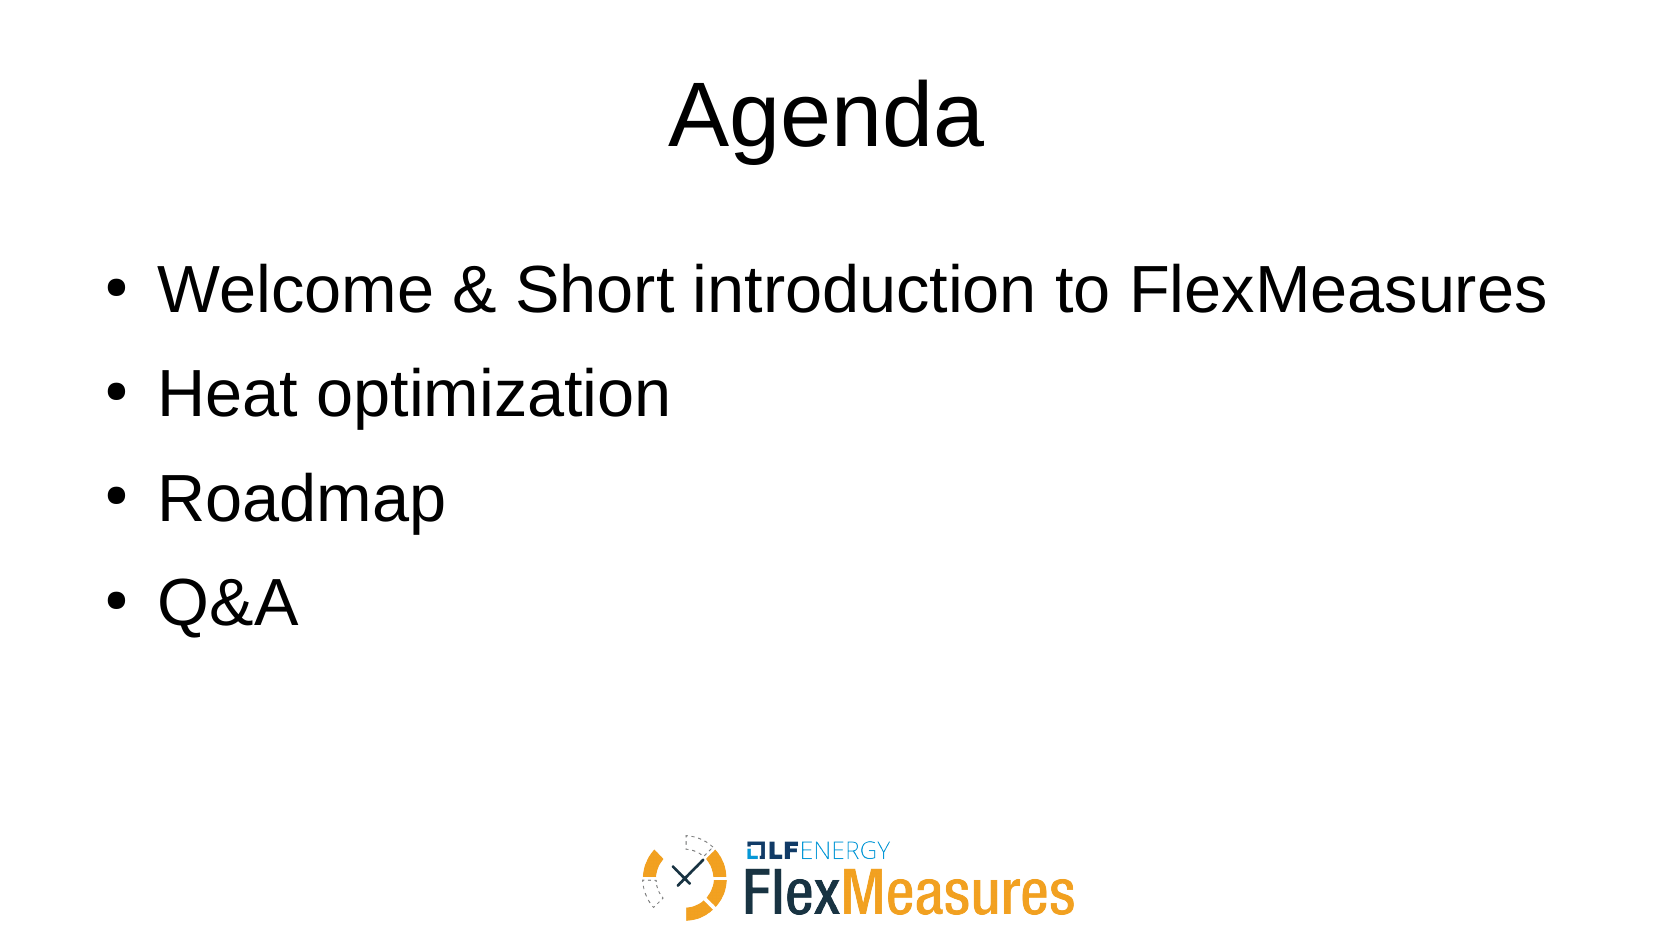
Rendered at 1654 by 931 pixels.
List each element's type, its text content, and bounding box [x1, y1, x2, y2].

title Agenda [82, 37, 1571, 193]
list Welcome & Short introduction to FlexMeasures Heat optimization Roadmap Q&A [86, 251, 1575, 792]
picture [642, 835, 1074, 921]
